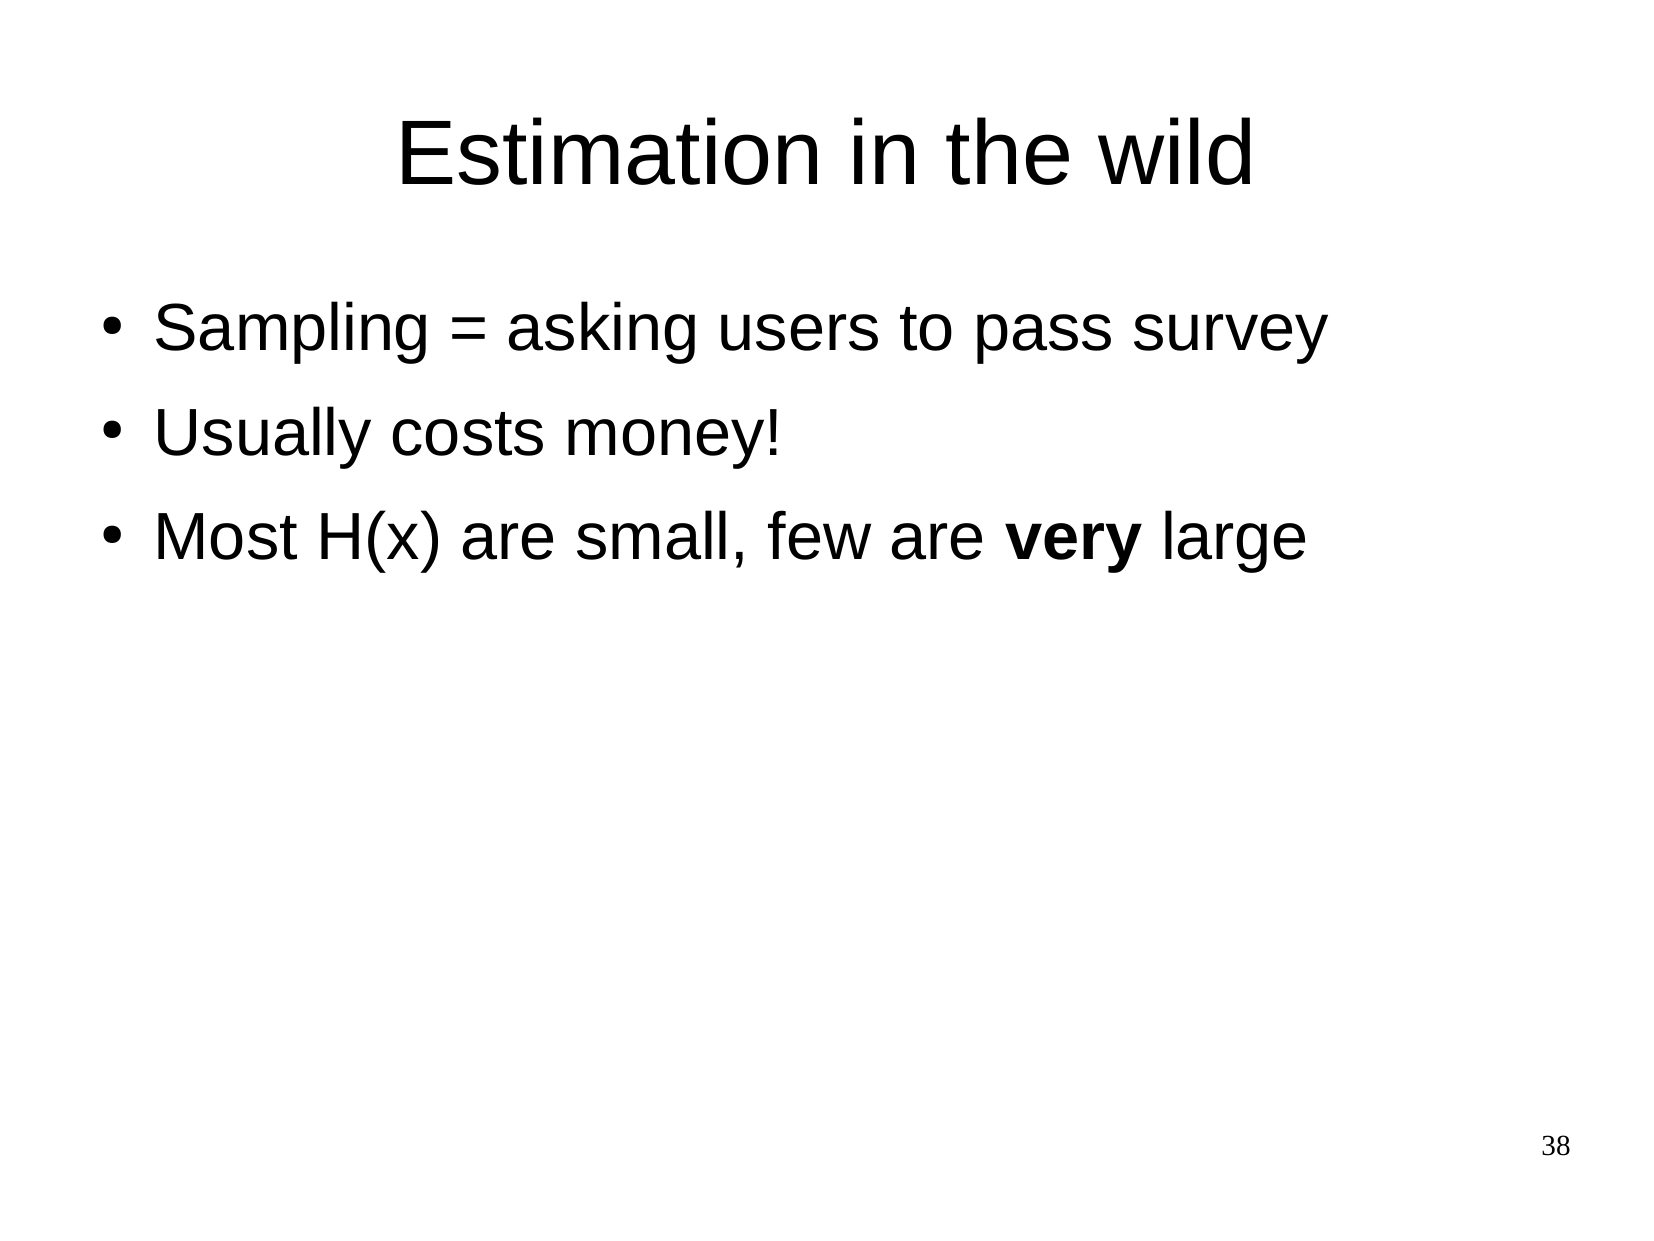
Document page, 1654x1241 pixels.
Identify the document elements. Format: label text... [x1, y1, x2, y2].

list Sampling = asking users to pass survey Usually costs money! Most H(x) are small, few are very large [82, 290, 1571, 1156]
title Estimation in the wild [82, 49, 1571, 257]
